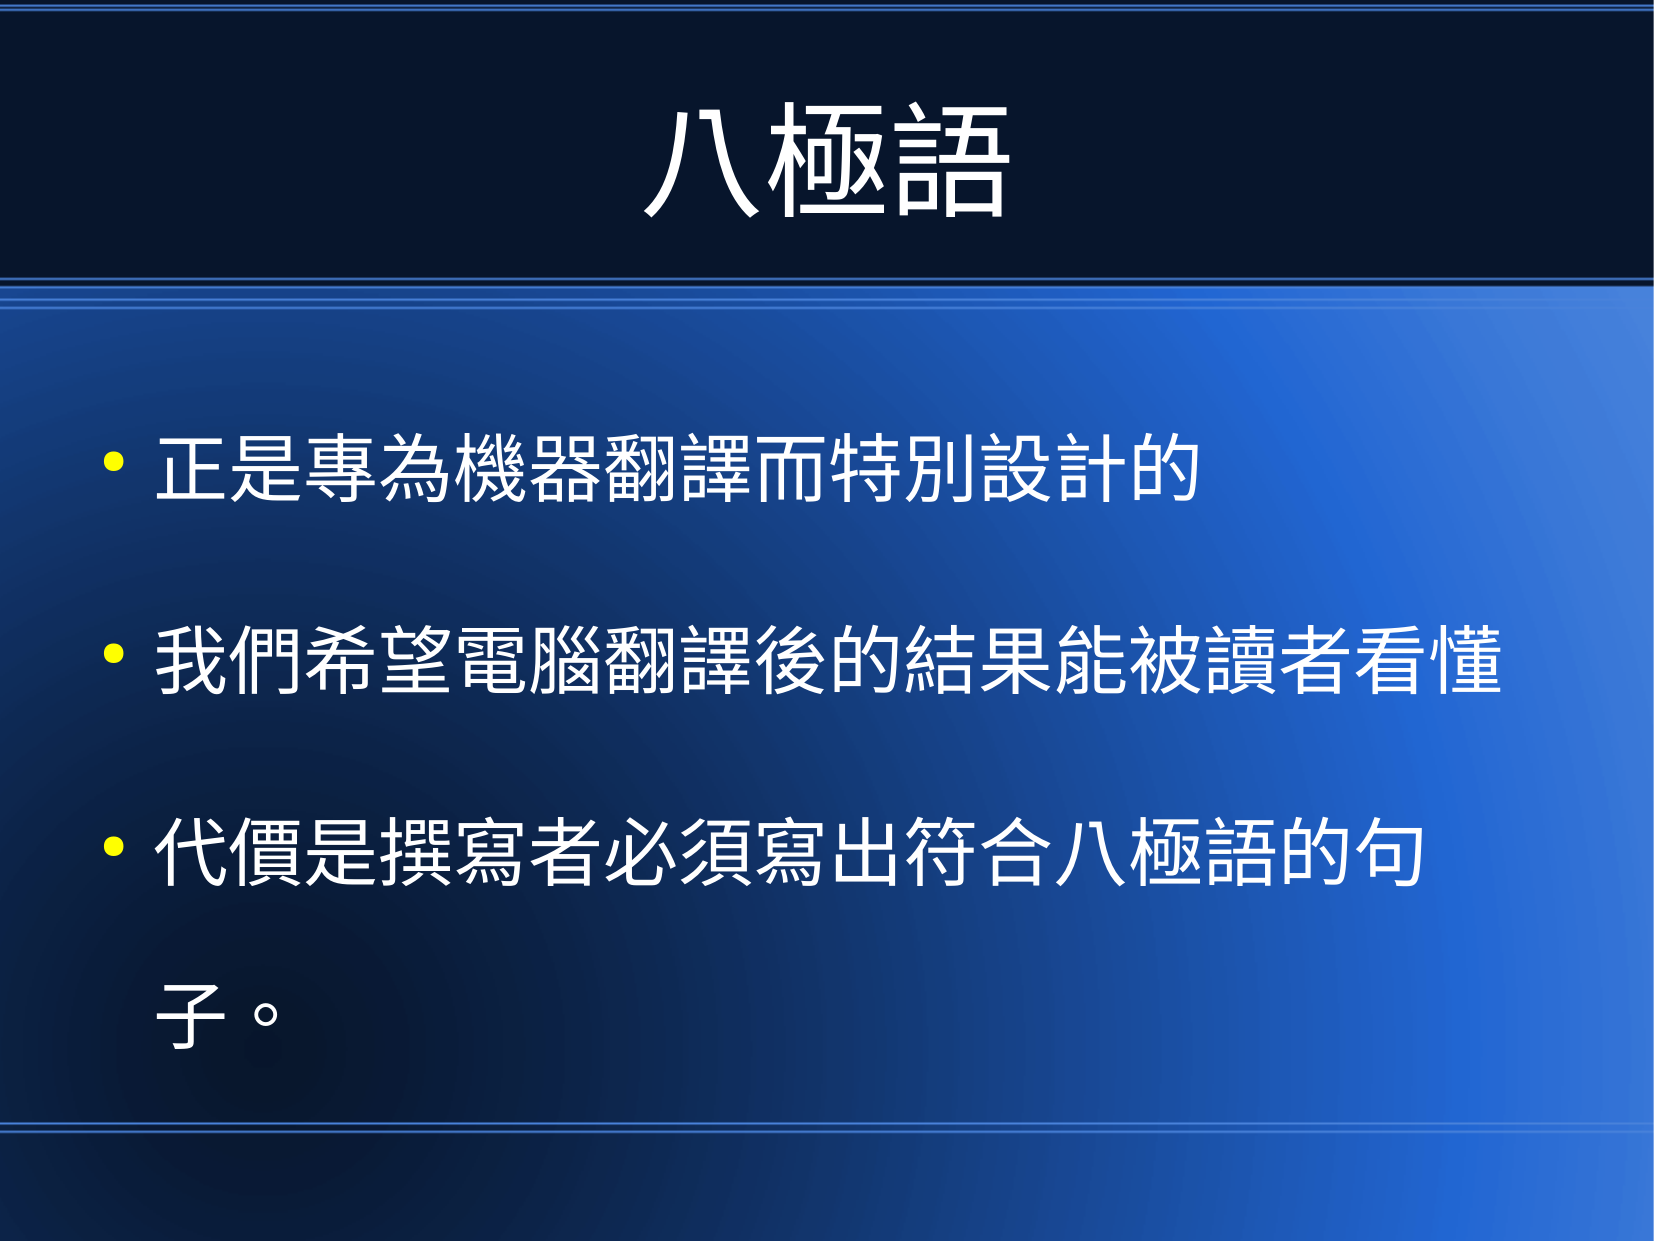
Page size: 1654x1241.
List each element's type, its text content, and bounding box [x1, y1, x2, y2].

picture [0, 0, 1654, 1241]
list 正是專為機器翻譯而特別設計的 我們希望電腦翻譯後的結果能被讀者看懂 代價是撰寫者必須寫出符合八極語的句子。 [82, 355, 1571, 1241]
title 八極語 [82, 49, 1571, 257]
